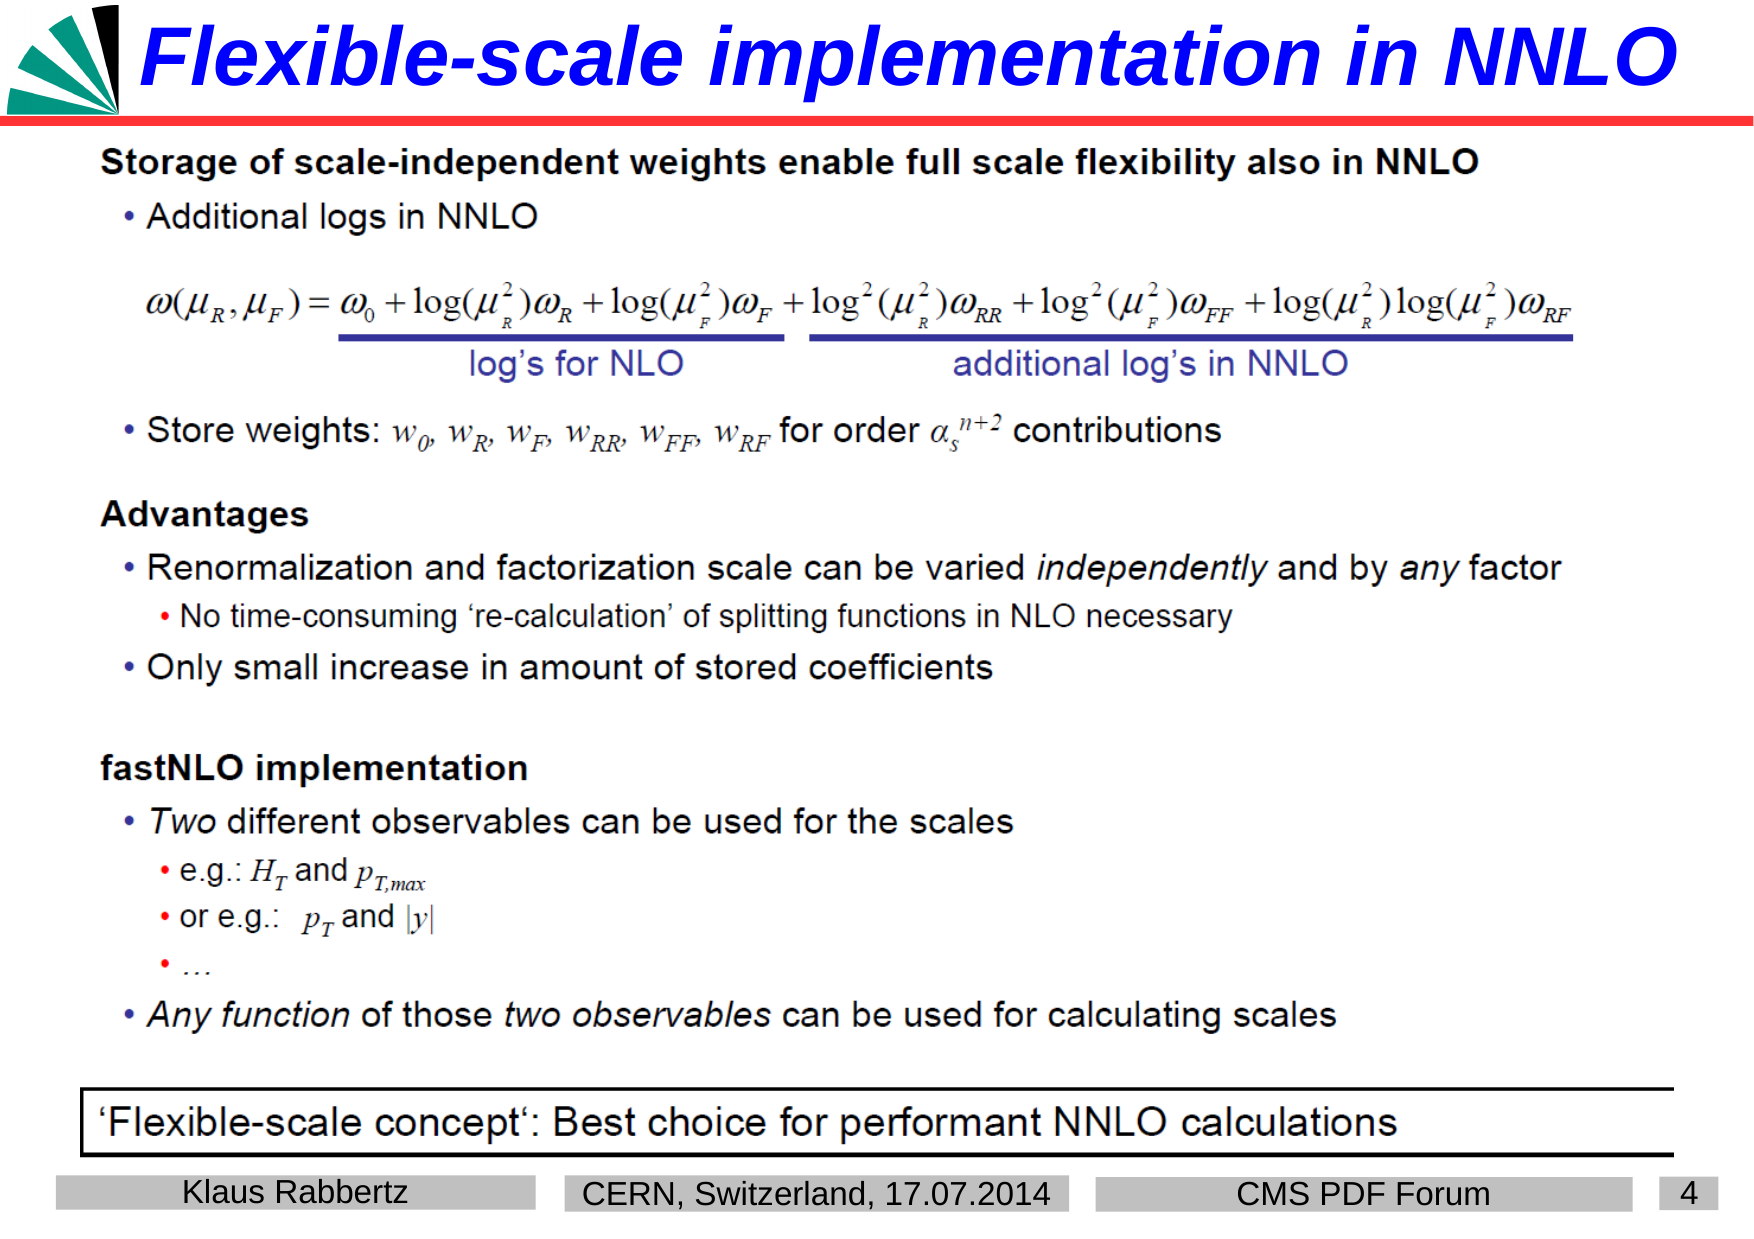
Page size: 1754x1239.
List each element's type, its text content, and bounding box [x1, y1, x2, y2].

picture [7, 5, 119, 116]
title Flexible-scale implementation in NNLO [123, 0, 1697, 114]
picture [80, 141, 1674, 1168]
